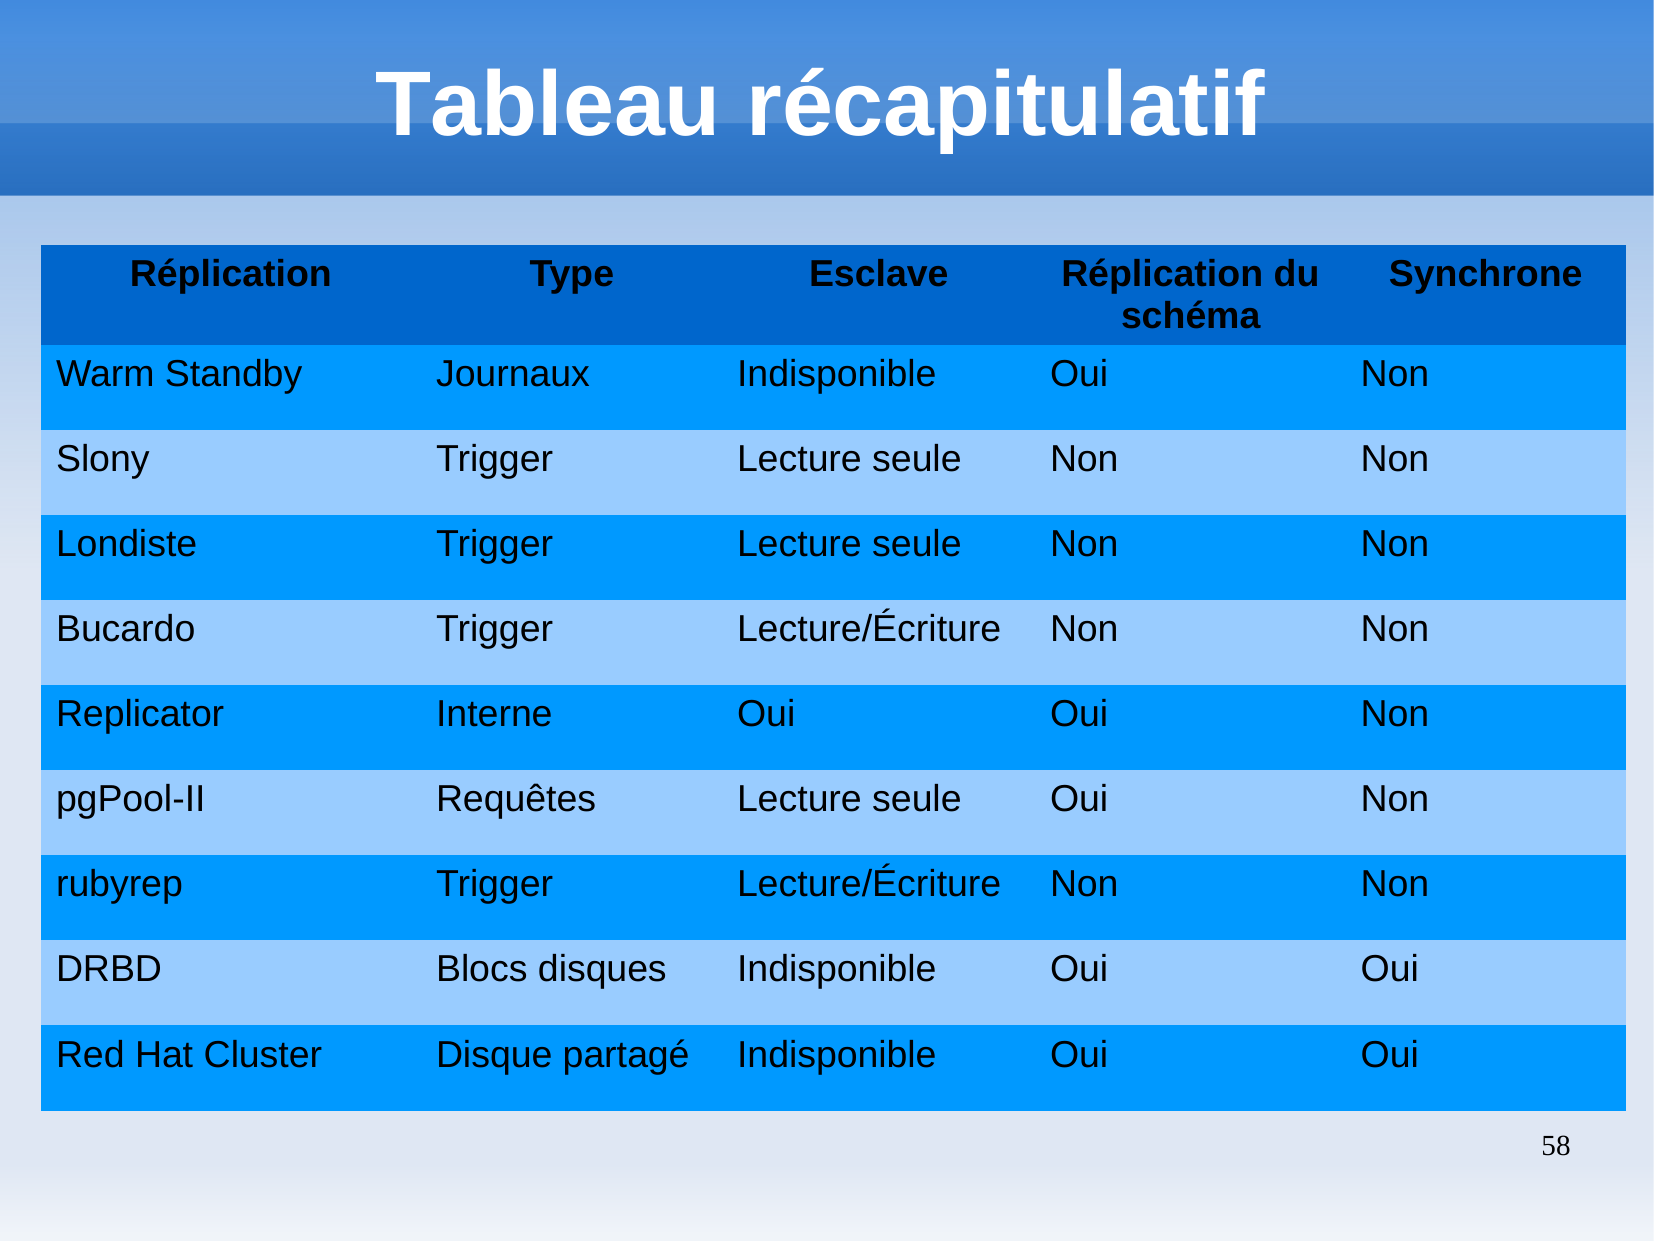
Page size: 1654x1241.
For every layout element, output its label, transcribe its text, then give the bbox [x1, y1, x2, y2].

table_cell Warm Standby [41, 345, 421, 430]
table_header Synchrone [1346, 245, 1626, 345]
table_cell Trigger [421, 855, 722, 940]
table_cell Red Hat Cluster [41, 1025, 421, 1111]
table_cell Oui [1035, 1025, 1346, 1111]
table_cell Oui [1035, 940, 1346, 1025]
table_cell Non [1346, 430, 1626, 515]
table_cell Oui [1035, 770, 1346, 855]
table_cell Lecture/Écriture [722, 600, 1035, 685]
table_header Réplication [41, 245, 421, 345]
table_cell Lecture seule [722, 430, 1035, 515]
table_header Type [421, 245, 722, 345]
table_cell DRBD [41, 940, 421, 1025]
table_cell Blocs disques [421, 940, 722, 1025]
table_cell Oui [1346, 1025, 1626, 1111]
table_cell Non [1346, 600, 1626, 685]
table_cell Lecture/Écriture [722, 855, 1035, 940]
table_cell Non [1035, 515, 1346, 600]
table_cell Trigger [421, 600, 722, 685]
table_cell Non [1346, 770, 1626, 855]
table_cell Indisponible [722, 345, 1035, 430]
table_cell Non [1346, 855, 1626, 940]
table_cell pgPool-II [41, 770, 421, 855]
table_cell Indisponible [722, 940, 1035, 1025]
table_cell Lecture seule [722, 770, 1035, 855]
table_cell Trigger [421, 430, 722, 515]
table_cell Trigger [421, 515, 722, 600]
table_cell Requêtes [421, 770, 722, 855]
table_cell Non [1035, 600, 1346, 685]
table_cell Non [1346, 685, 1626, 770]
table_cell Slony [41, 430, 421, 515]
table_cell Journaux [421, 345, 722, 430]
table_cell Disque partagé [421, 1025, 722, 1111]
table_cell Lecture seule [722, 515, 1035, 600]
table_cell Interne [421, 685, 722, 770]
table_cell Non [1346, 515, 1626, 600]
table_cell Indisponible [722, 1025, 1035, 1111]
table_cell Londiste [41, 515, 421, 600]
table_cell Oui [1035, 345, 1346, 430]
table_cell Replicator [41, 685, 421, 770]
table_cell Oui [1035, 685, 1346, 770]
table_header Réplication du schéma [1035, 245, 1346, 345]
table_cell Non [1035, 430, 1346, 515]
title Tableau récapitulatif [76, 0, 1565, 208]
table_header Esclave [722, 245, 1035, 345]
table_cell Non [1346, 345, 1626, 430]
table_cell Oui [1346, 940, 1626, 1025]
table_cell rubyrep [41, 855, 421, 940]
table_cell Bucardo [41, 600, 421, 685]
picture [0, 0, 1654, 1241]
table_cell Non [1035, 855, 1346, 940]
table_cell Oui [722, 685, 1035, 770]
